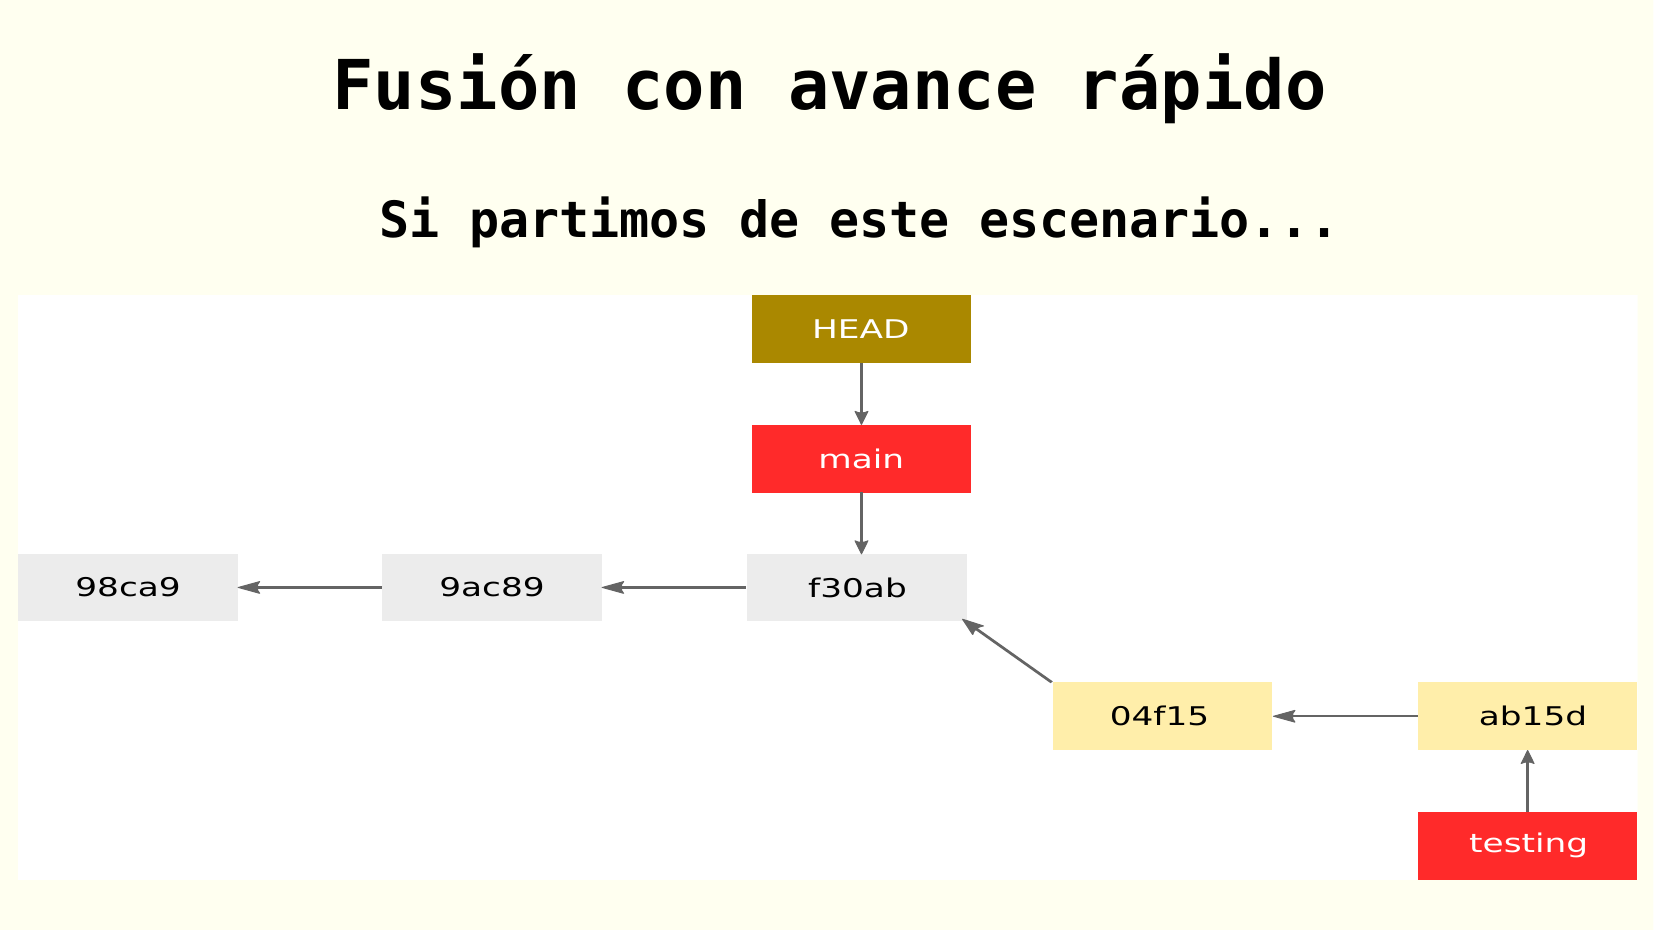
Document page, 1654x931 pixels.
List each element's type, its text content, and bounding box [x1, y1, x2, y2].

title Fusión con avance rápido [86, 8, 1575, 164]
text_box Si partimos de este escenario... [364, 183, 1358, 257]
picture [18, 294, 1638, 880]
